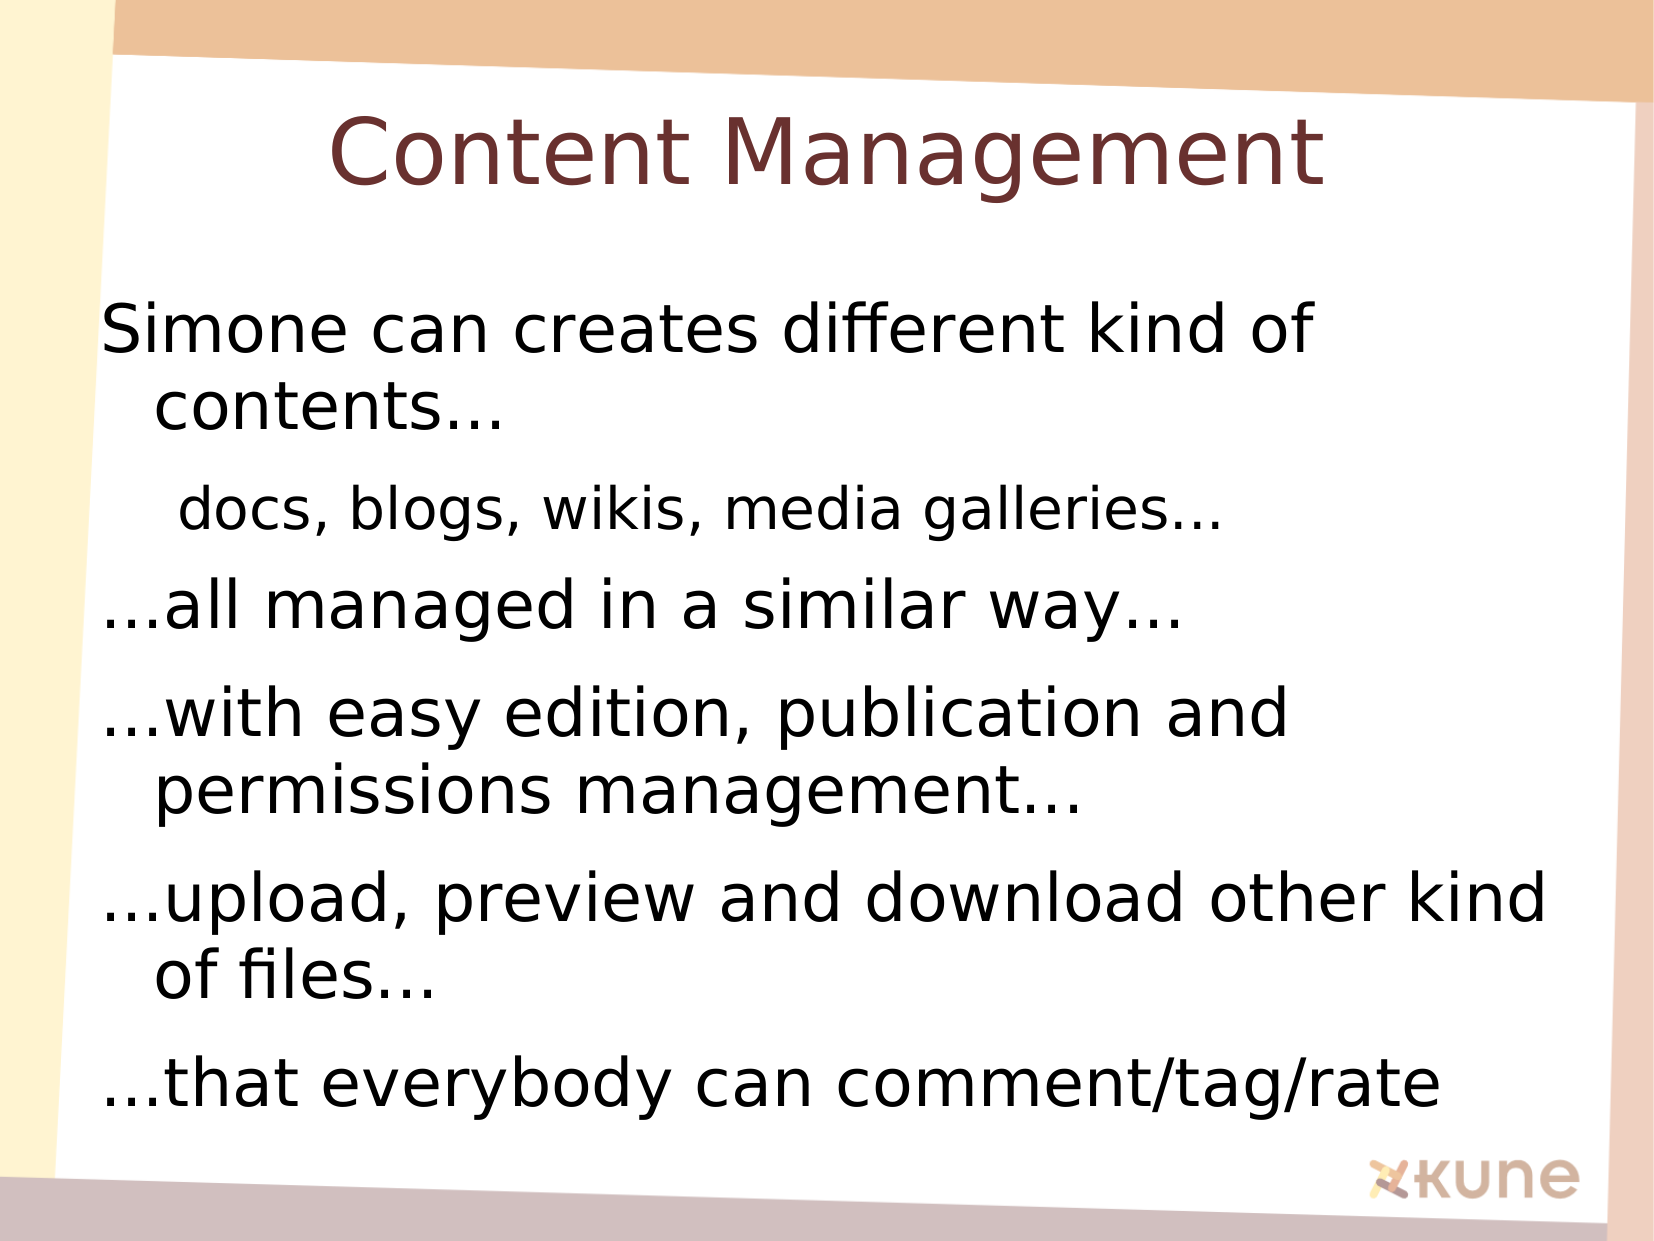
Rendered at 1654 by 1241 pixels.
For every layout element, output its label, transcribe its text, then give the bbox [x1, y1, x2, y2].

list Simone can creates different kind of contents... docs, blogs, wikis, media galleries... ...all managed in a similar way... ...with easy edition, publication and permissions management... ...upload, preview and download other kind of files... ...that everybody can comment/tag/rate [82, 290, 1571, 1122]
picture [0, 0, 1654, 1241]
title Content Management [82, 56, 1571, 250]
